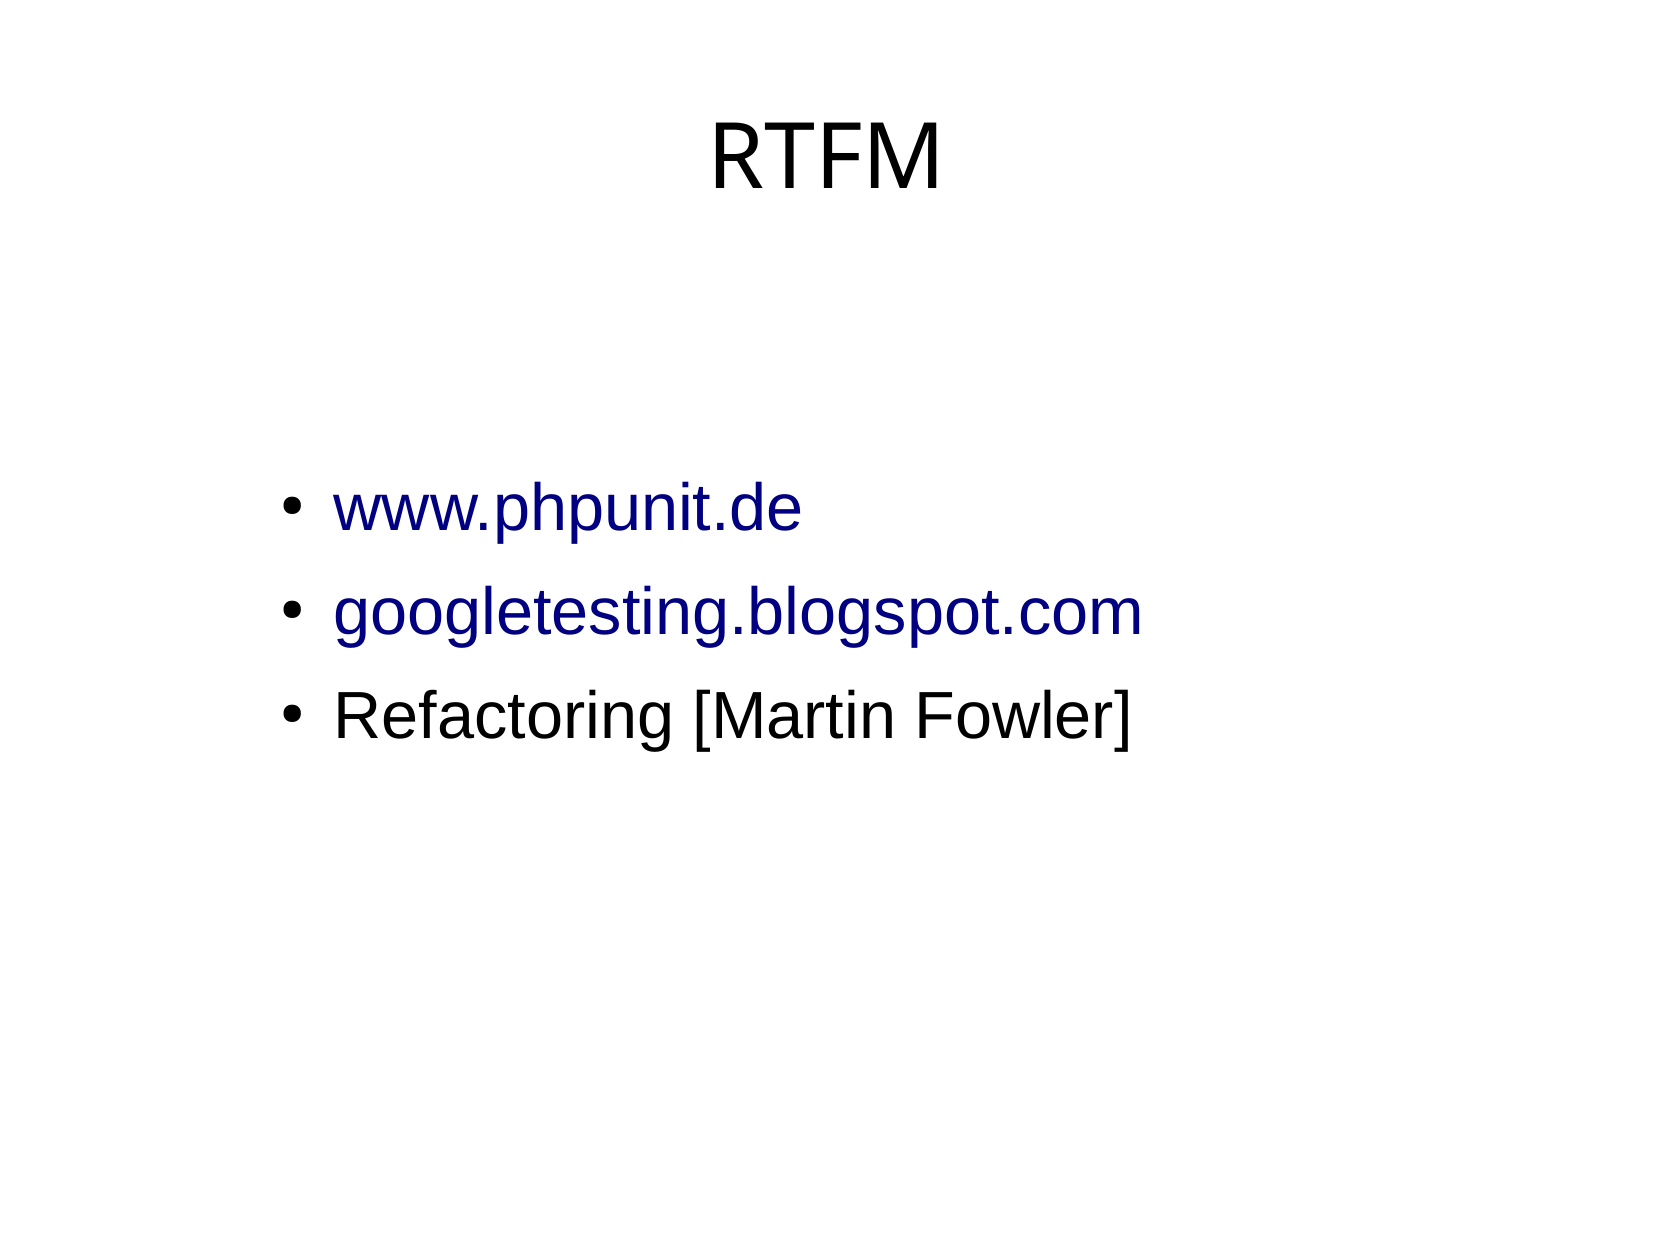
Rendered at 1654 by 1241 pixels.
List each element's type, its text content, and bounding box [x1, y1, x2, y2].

title RTFM [82, 56, 1571, 250]
list www.phpunit.de googletesting.blogspot.com Refactoring [Martin Fowler] [262, 469, 1391, 771]
